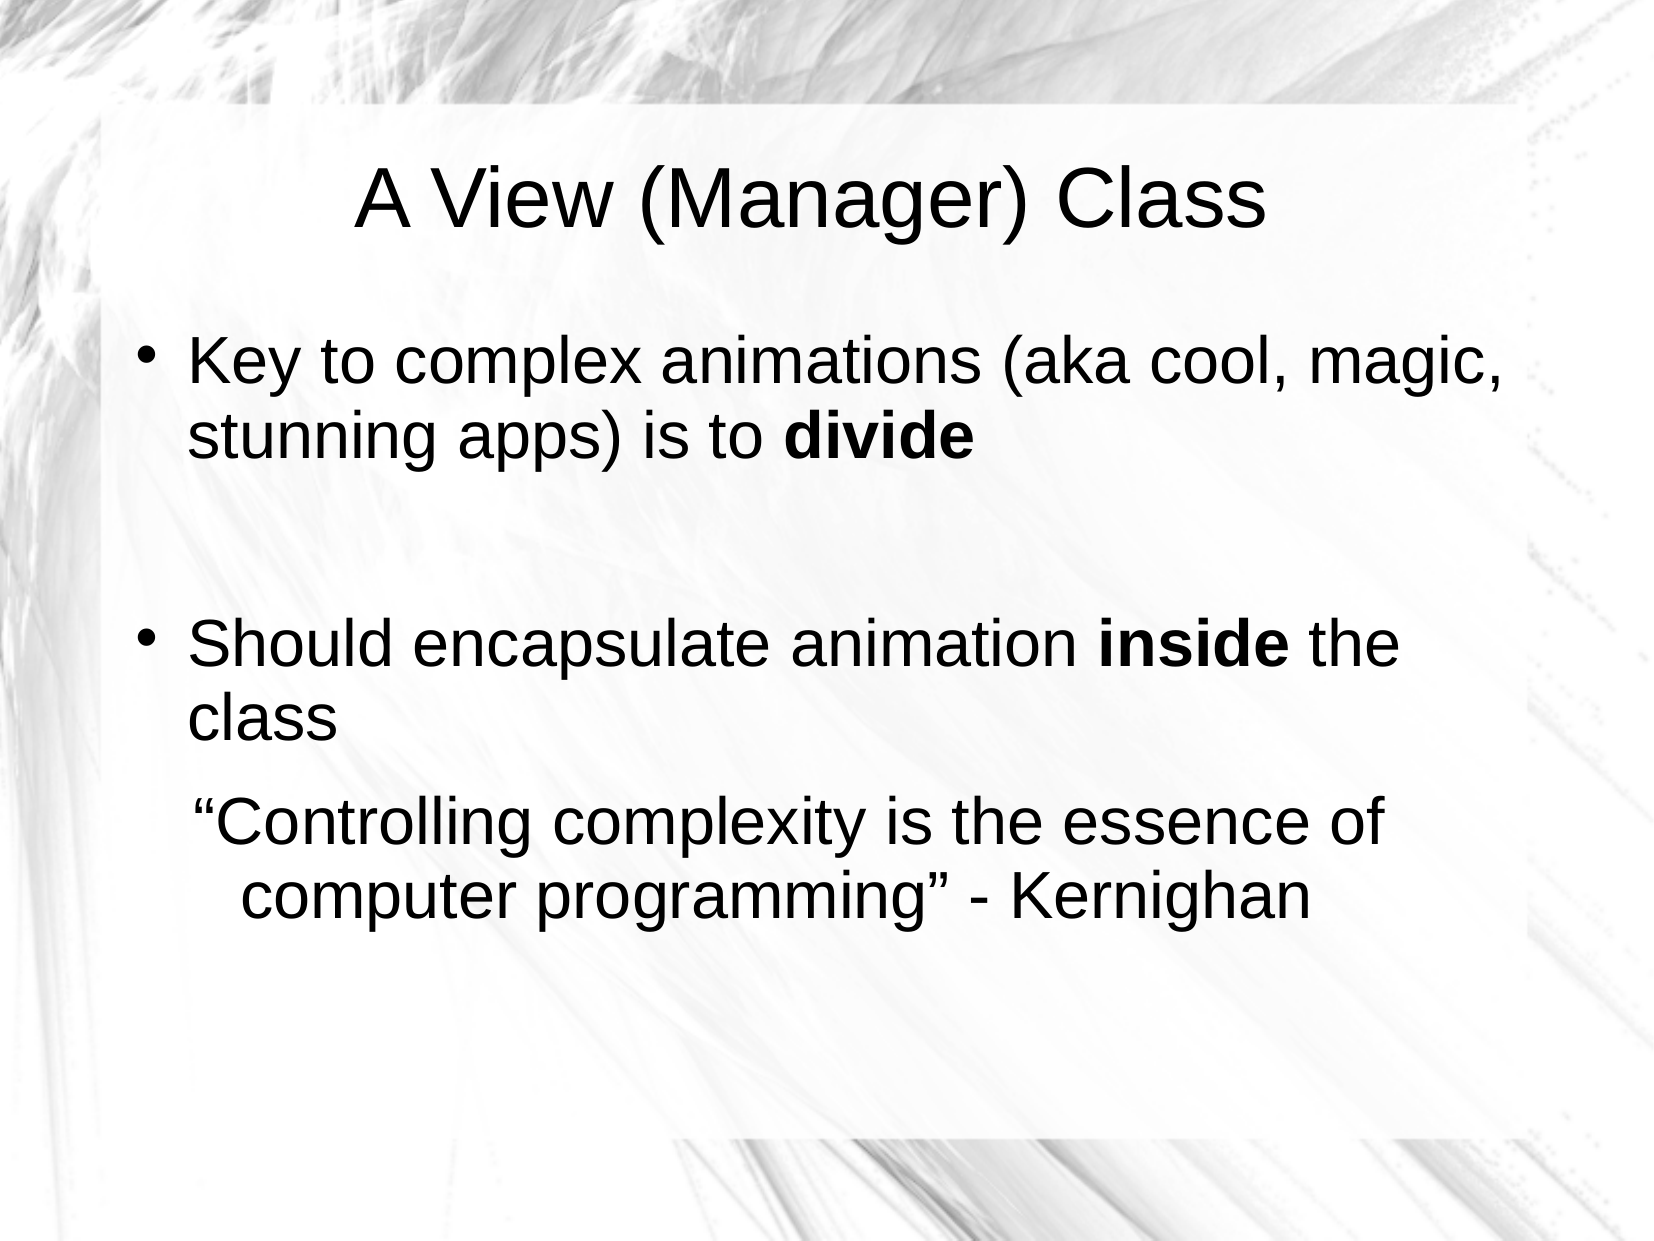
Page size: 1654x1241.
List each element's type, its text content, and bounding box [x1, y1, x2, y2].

title A View (Manager) Class [118, 112, 1506, 281]
picture [0, 0, 1654, 1241]
list Key to complex animations (aka cool, magic, stunning apps) is to divide Should encapsulate animation inside the class “Controlling complexity is the essence of computer programming” - Kernighan [118, 319, 1571, 1023]
